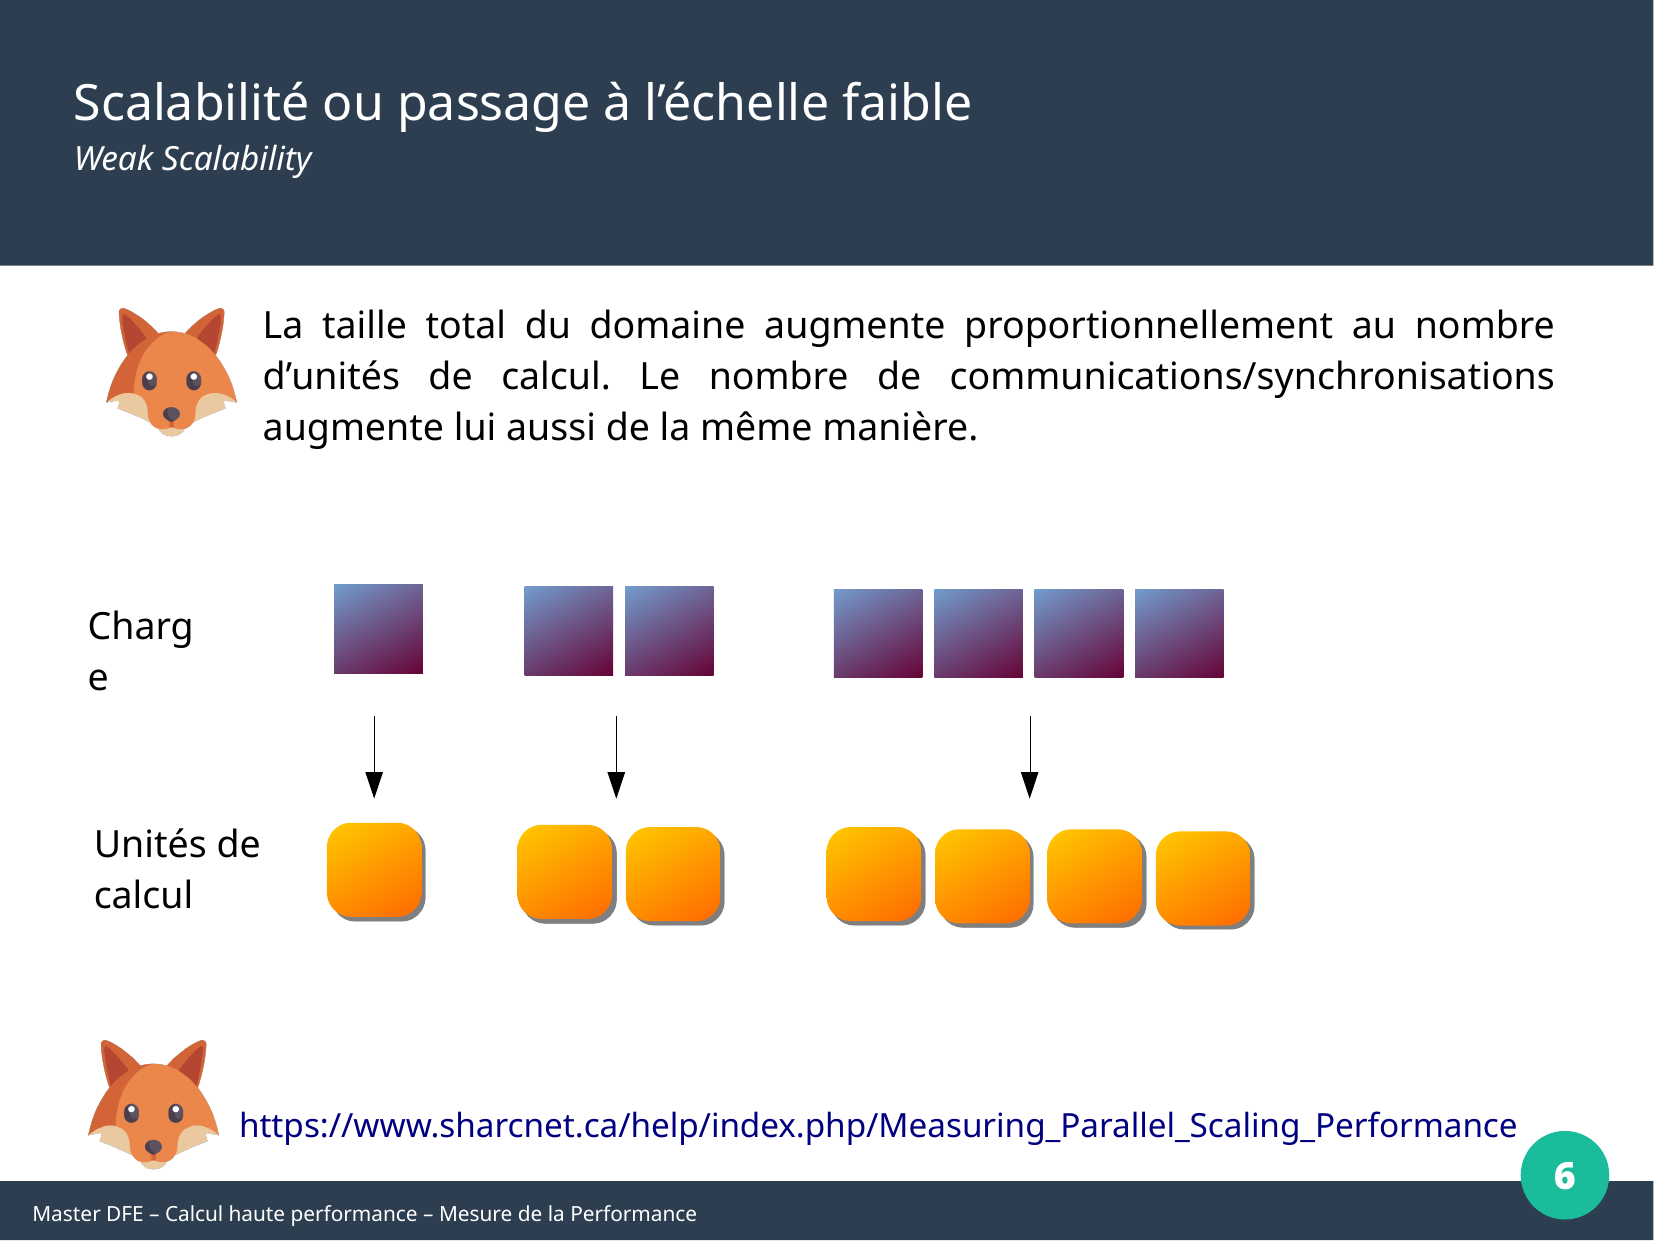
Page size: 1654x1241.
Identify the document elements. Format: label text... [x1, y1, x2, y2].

text_box [833, 589, 923, 678]
text_box La taille total du domaine augmente proportionnellement au nombre d’unités de calcul. Le nombre de communications/synchronisations augmente lui aussi de la même manière. [248, 291, 1571, 459]
text_box [935, 829, 1030, 924]
text_box [334, 584, 423, 674]
text_box [934, 589, 1023, 678]
text_box [1047, 829, 1142, 924]
picture [88, 1039, 219, 1170]
text_box [524, 586, 614, 676]
text_box [1135, 589, 1224, 678]
text_box [517, 824, 612, 919]
text_box Charge [72, 591, 227, 658]
picture [106, 307, 237, 438]
text_box [625, 827, 721, 922]
text_box [625, 586, 714, 676]
text_box https://www.sharcnet.ca/help/index.php/Measuring_Parallel_Scaling_Performance [224, 1094, 1654, 1212]
text_box [826, 827, 922, 922]
text_box [1155, 831, 1251, 926]
text_box Unités de calcul [78, 810, 292, 927]
text_box Master DFE – Calcul haute performance – Mesure de la Performance [17, 1191, 1436, 1235]
text_box [326, 822, 422, 917]
text_box Scalabilité ou passage à l’échelle faible Weak Scalability [59, 59, 1477, 187]
text_box [1034, 589, 1124, 678]
